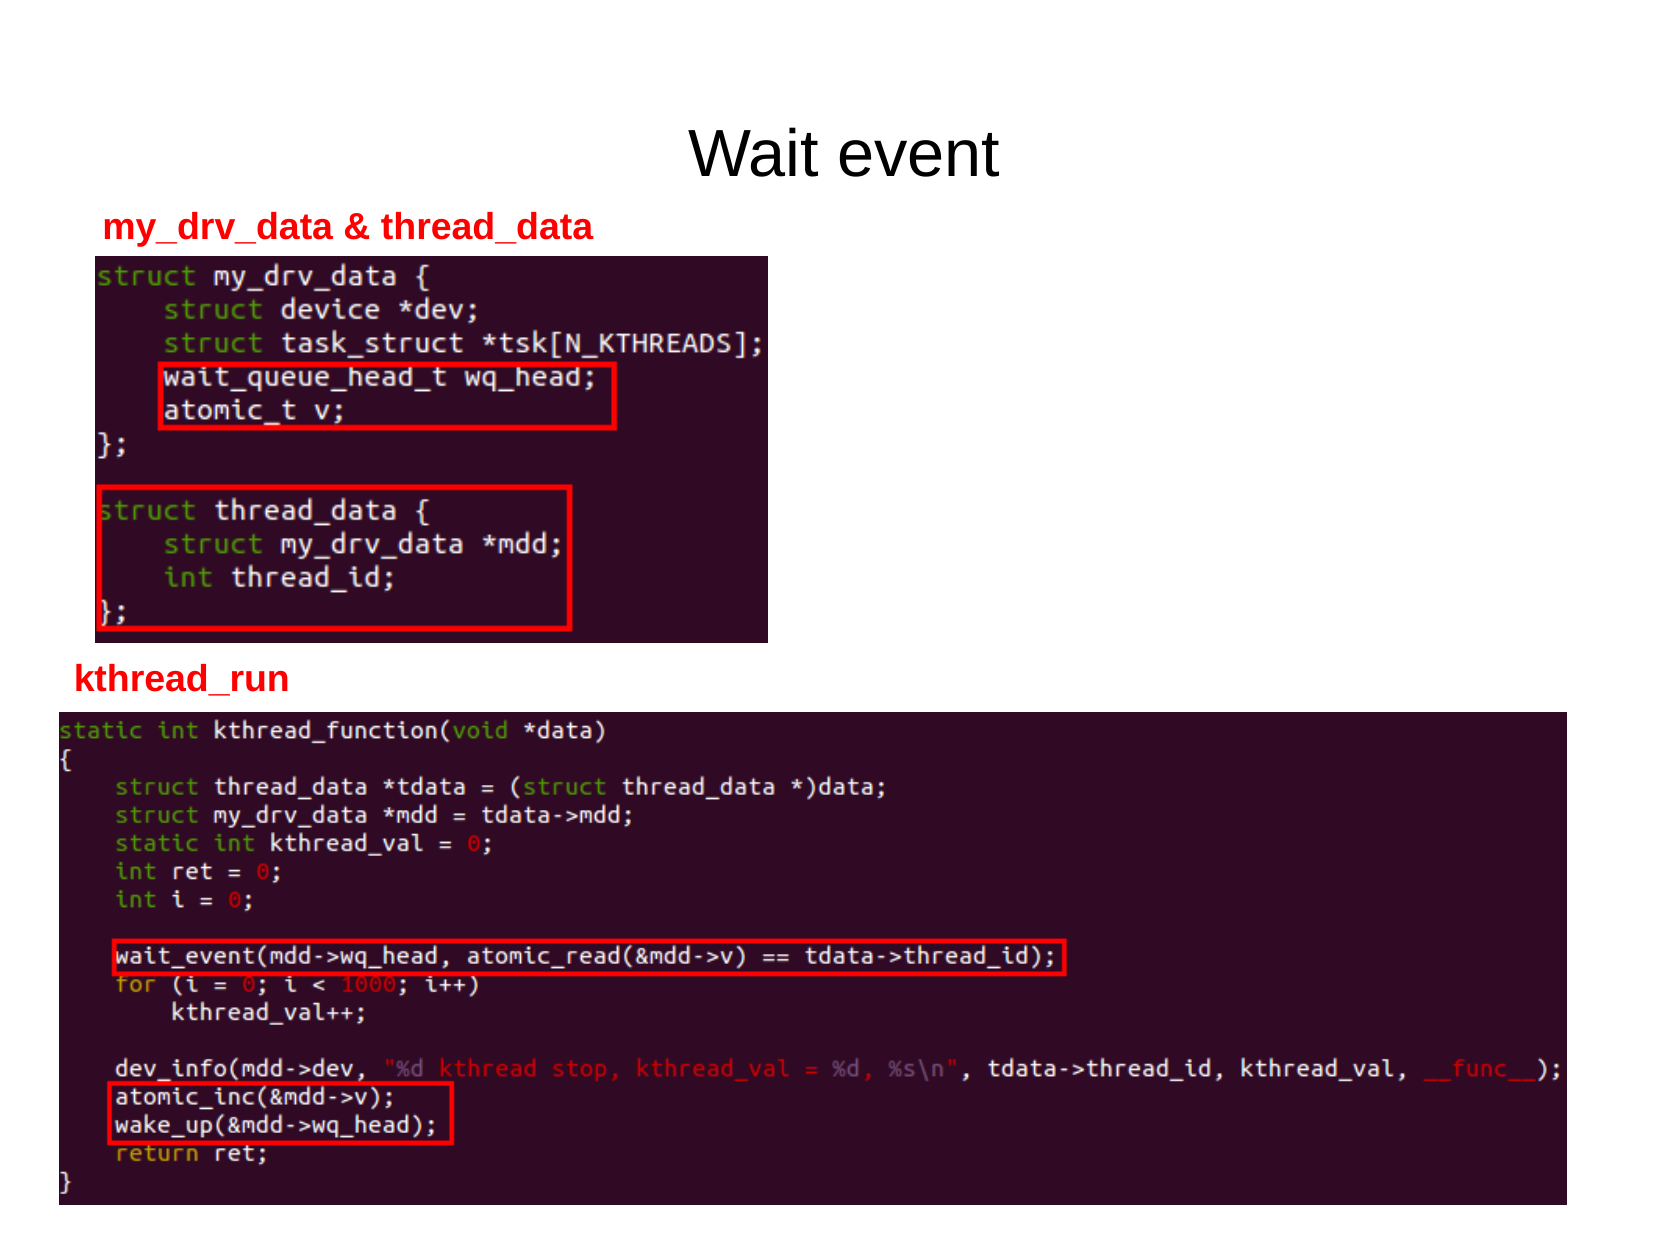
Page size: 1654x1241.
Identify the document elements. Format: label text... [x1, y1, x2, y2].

picture [95, 256, 768, 643]
picture [59, 712, 1567, 1205]
text_box my_drv_data & thread_data [87, 198, 721, 256]
text_box kthread_run [59, 649, 692, 707]
title Wait event [82, 49, 1571, 257]
